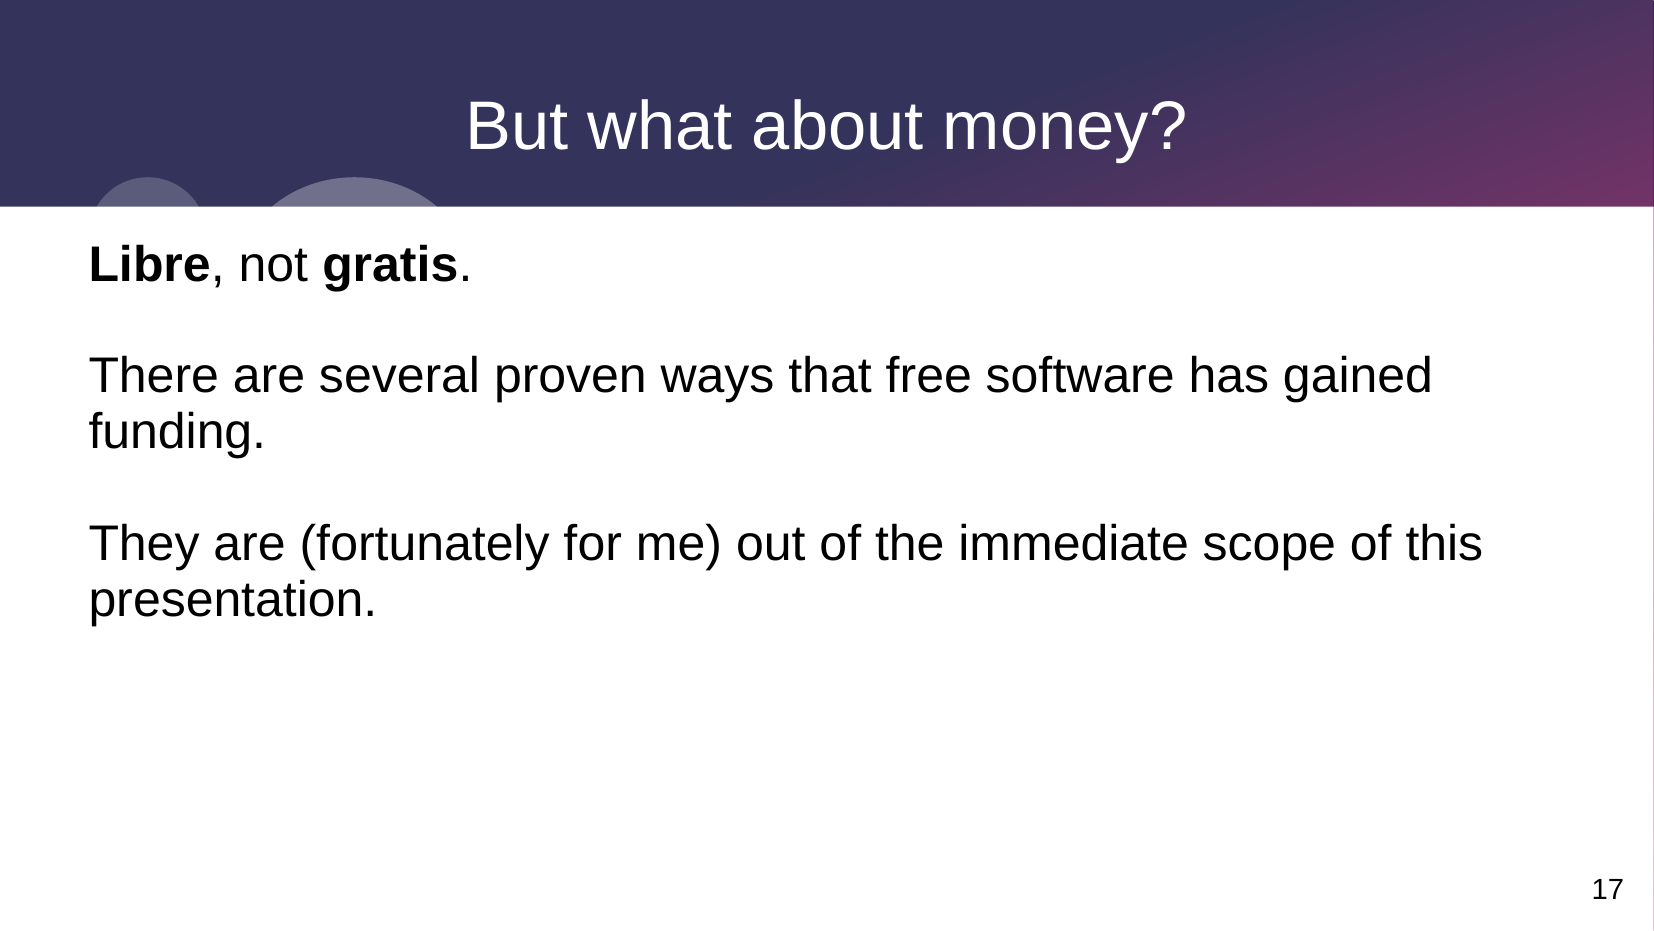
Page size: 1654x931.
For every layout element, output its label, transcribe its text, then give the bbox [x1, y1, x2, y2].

subtitle Libre, not gratis. There are several proven ways that free software has gained funding. They are (fortunately for me) out of the immediate scope of this presentation. [88, 236, 1565, 827]
title But what about money? [88, 44, 1565, 207]
